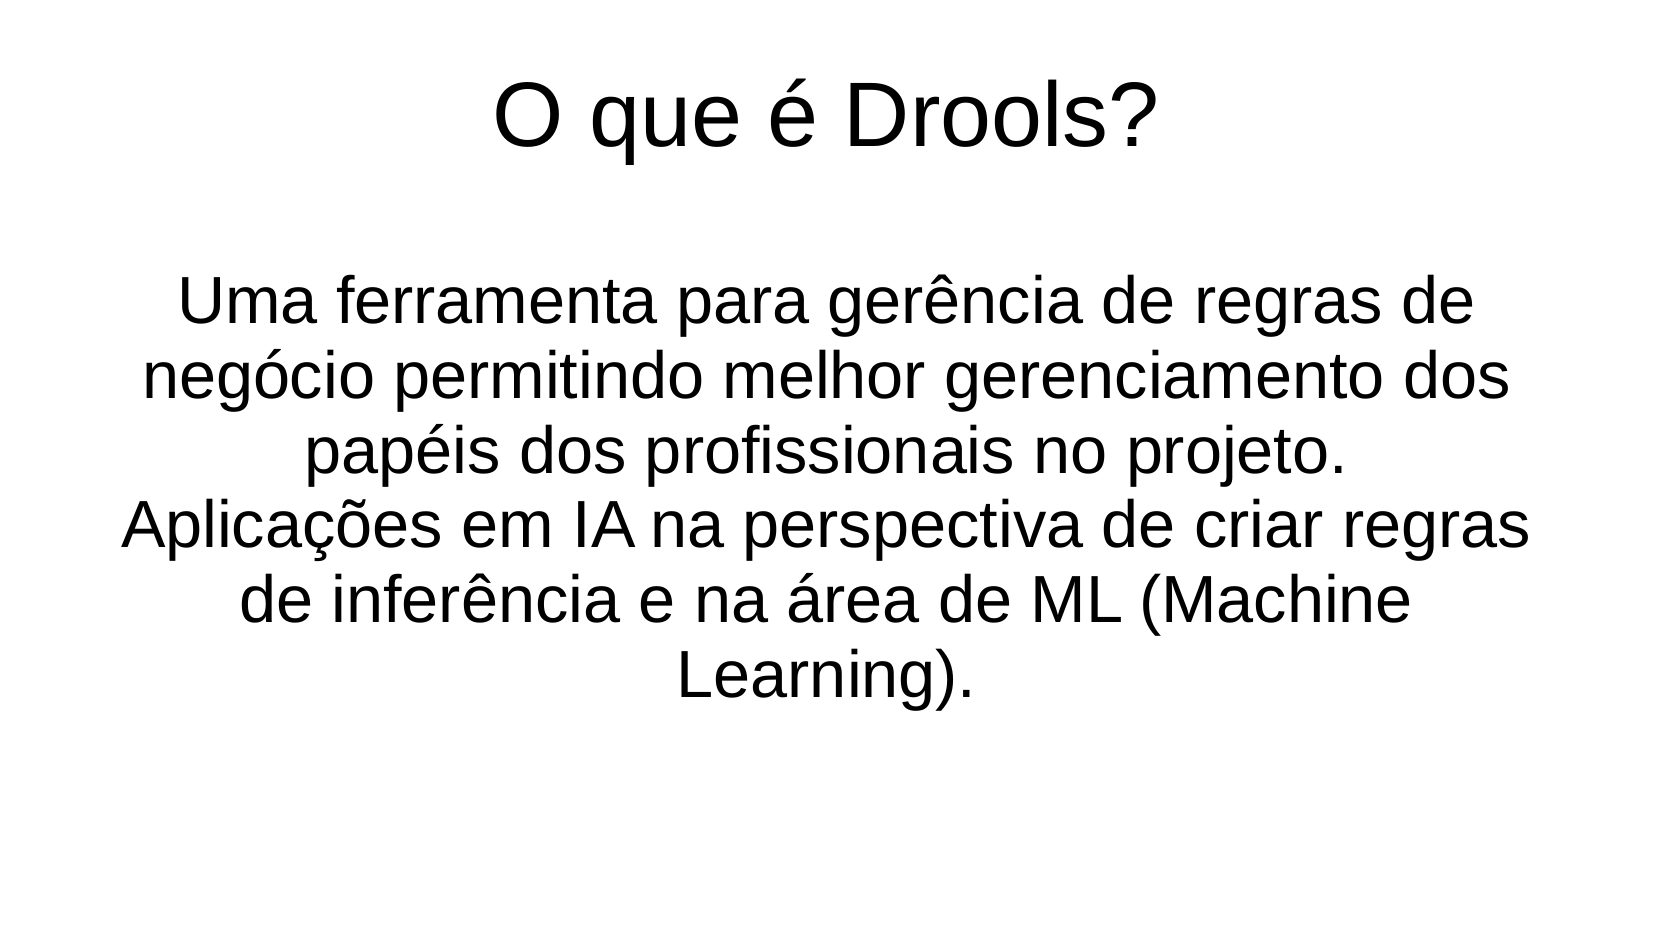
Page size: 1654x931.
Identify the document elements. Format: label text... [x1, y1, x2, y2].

title O que é Drools? [82, 37, 1571, 193]
subtitle Uma ferramenta para gerência de regras de negócio permitindo melhor gerenciamento dos papéis dos profissionais no projeto. Aplicações em IA na perspectiva de criar regras de inferência e na área de ML (Machine Learning). [82, 217, 1571, 758]
